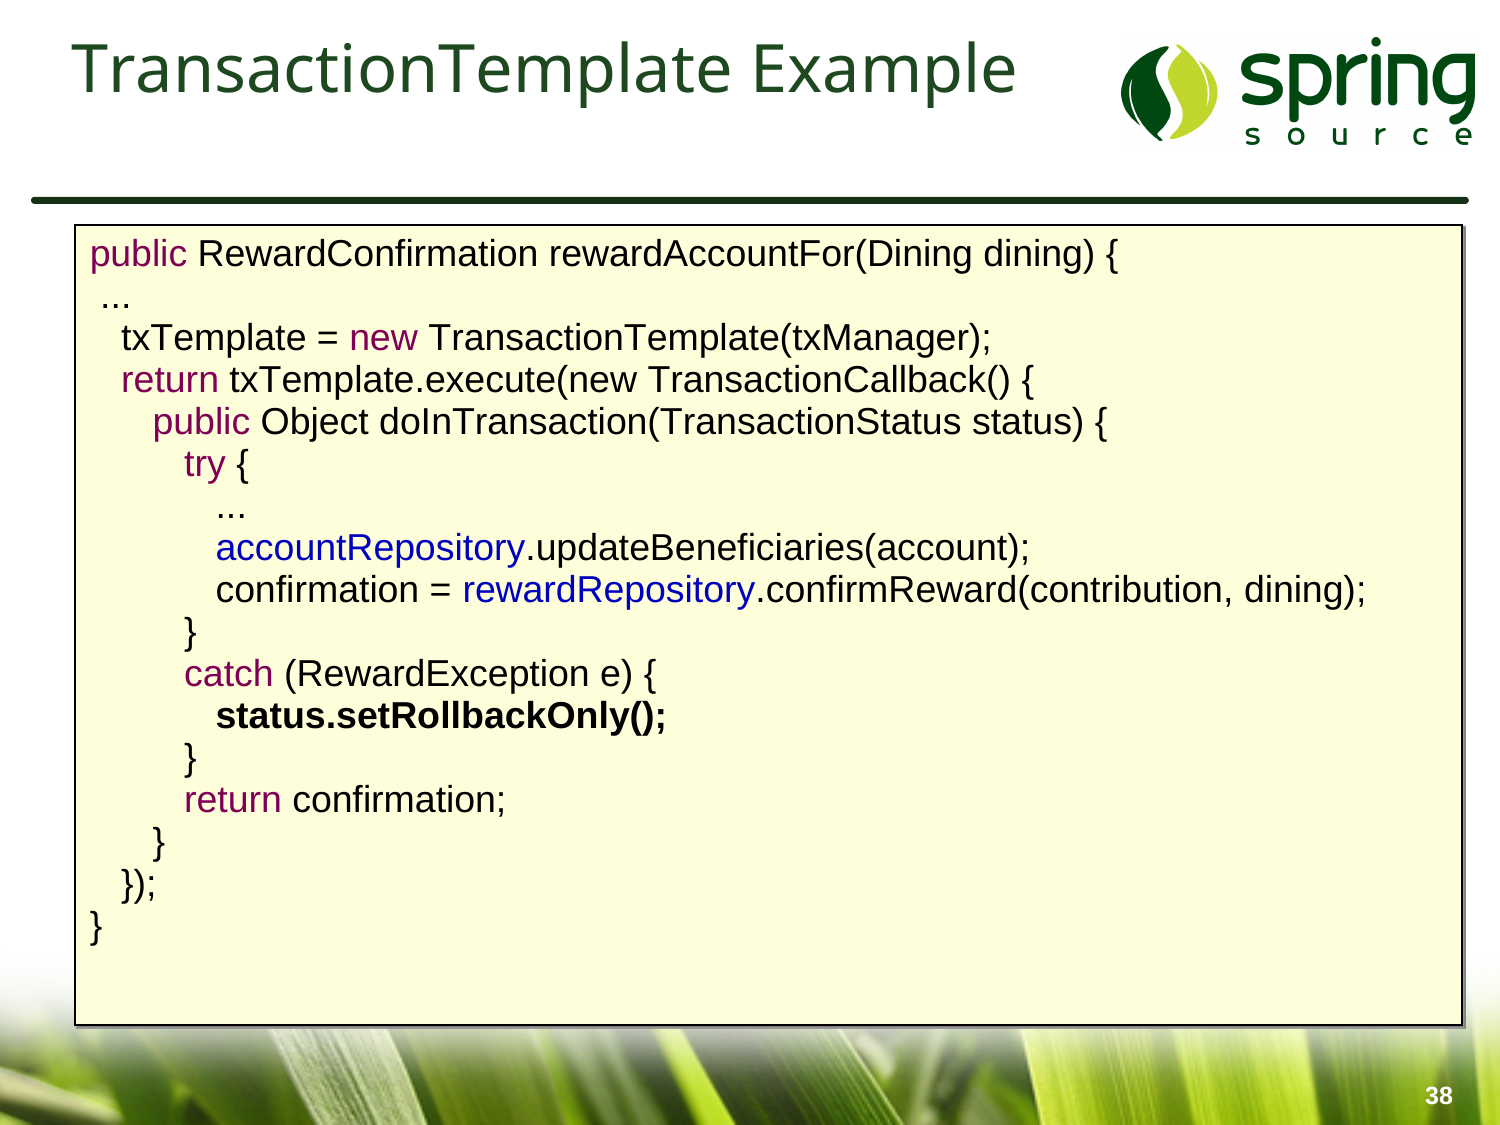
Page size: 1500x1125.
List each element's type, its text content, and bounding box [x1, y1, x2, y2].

picture [1121, 37, 1475, 145]
text_box public RewardConfirmation rewardAccountFor(Dining dining) { ... txTemplate = new TransactionTemplate(txManager); return txTemplate.execute(new TransactionCallback() { public Object doInTransaction(TransactionStatus status) { try { ... accountRepository.updateBeneficiaries(account); confirmation = rewardRepository.confirmReward(contribution, dining); } catch (RewardException e) { status.setRollbackOnly(); } return confirmation; } }); } [74, 224, 1463, 1025]
title TransactionTemplate Example [56, 13, 1089, 176]
picture [0, 944, 1500, 1125]
